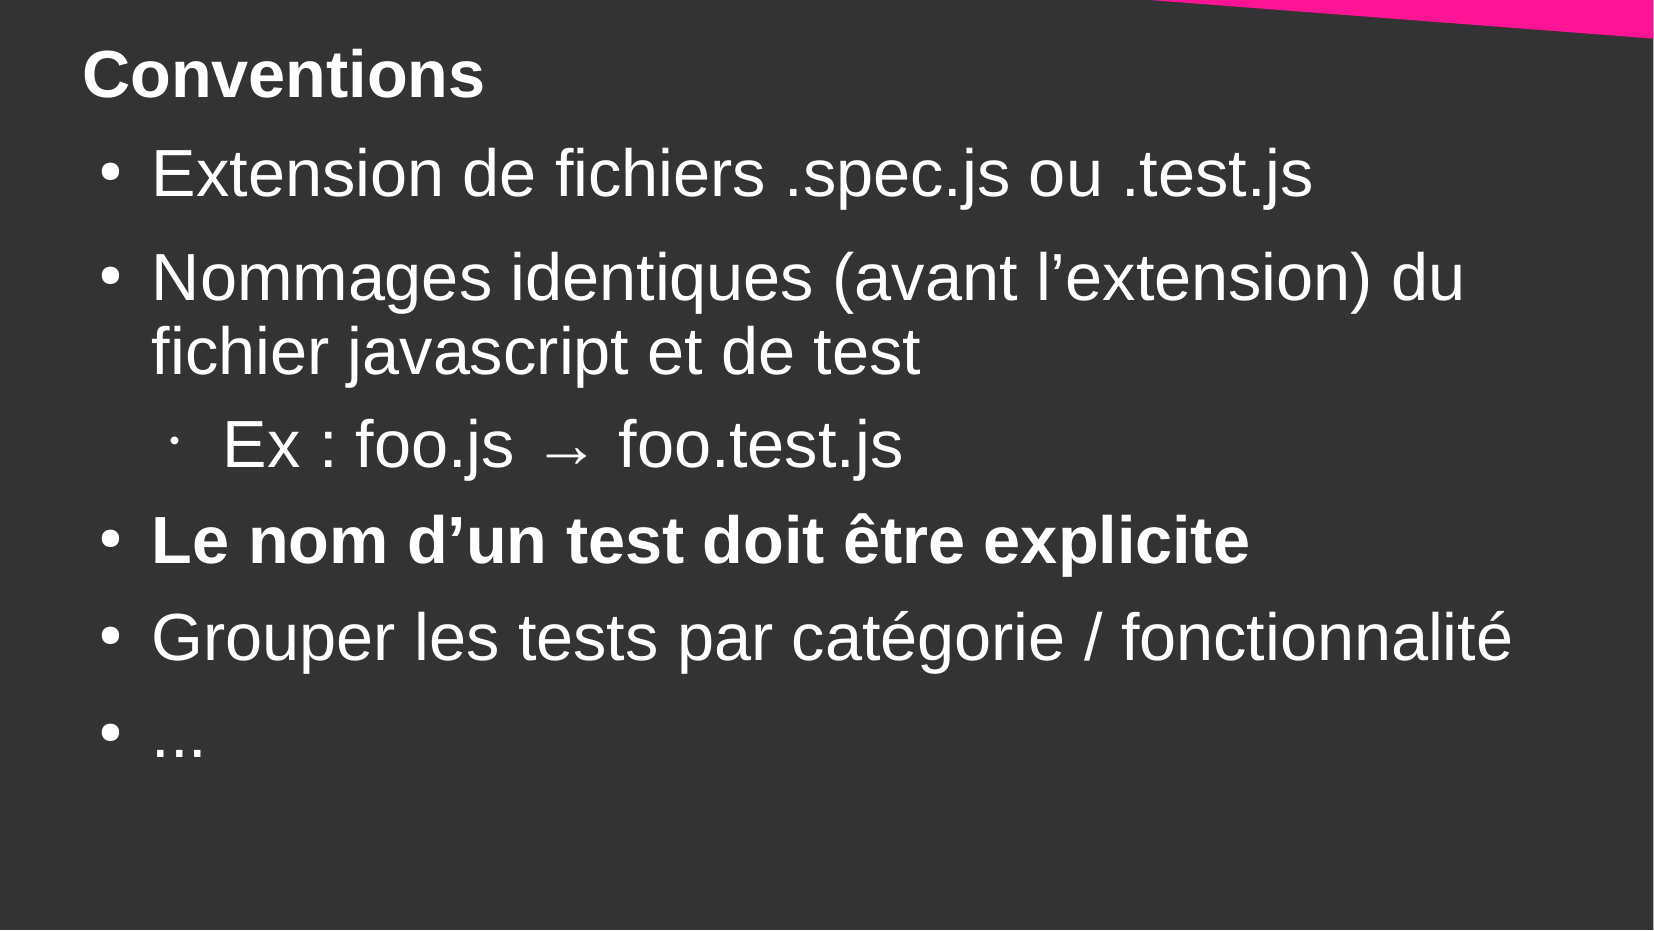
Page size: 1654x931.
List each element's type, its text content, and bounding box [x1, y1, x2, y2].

title Conventions [82, 37, 1571, 112]
text_box [1149, 0, 1654, 39]
list Extension de fichiers .spec.js ou .test.js Nommages identiques (avant l’extension) du fichier javascript et de test Ex : foo.js → foo.test.js Le nom d’un test doit être explicite Grouper les tests par catégorie / fonctionnalité ... [80, 135, 1620, 804]
